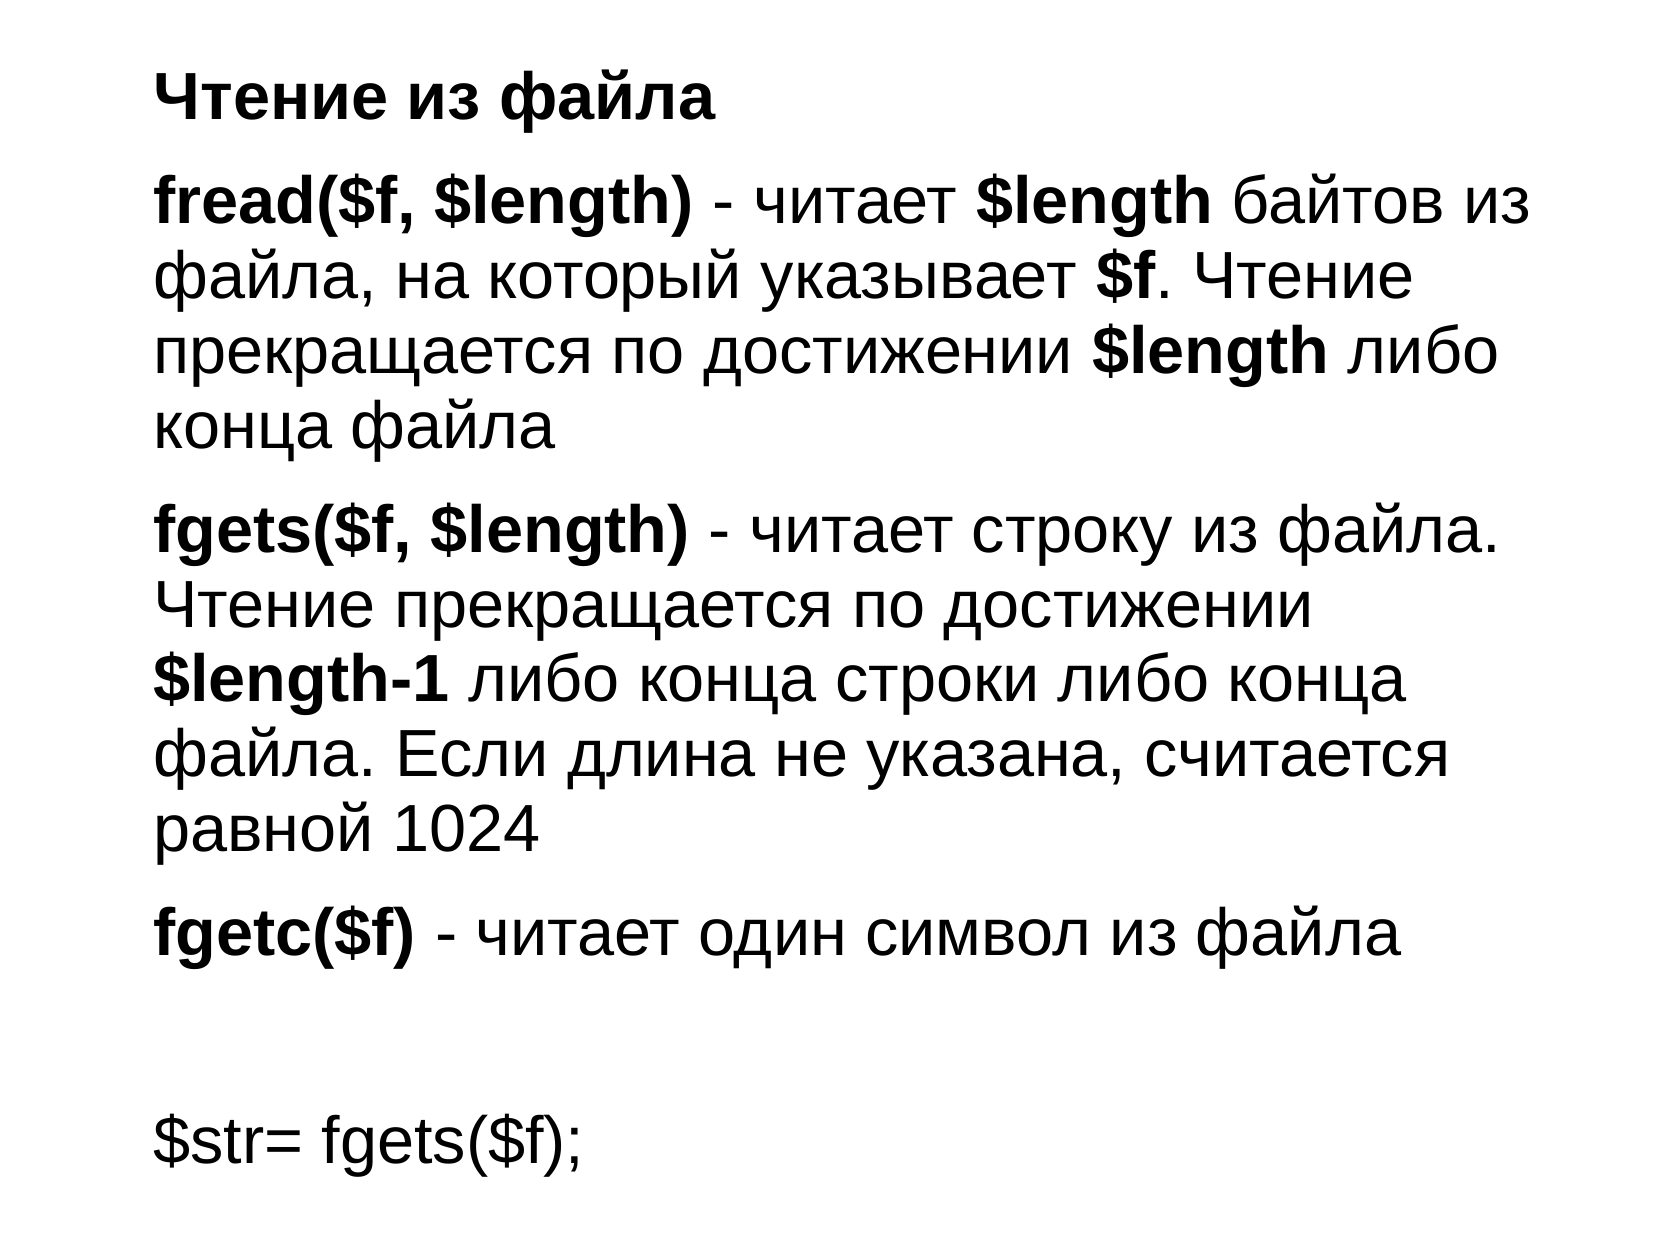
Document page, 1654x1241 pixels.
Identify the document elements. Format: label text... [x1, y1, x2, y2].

list Чтение из файла fread($f, $length) - читает $length байтов из файла, на который указывает $f. Чтение прекращается по достижении $length либо конца файла fgets($f, $length) - читает строку из файла. Чтение прекращается по достижении $length-1 либо конца строки либо конца файла. Если длина не указана, считается равной 1024 fgetс($f) - читает один символ из файла $str= fgets($f); [82, 59, 1571, 1179]
